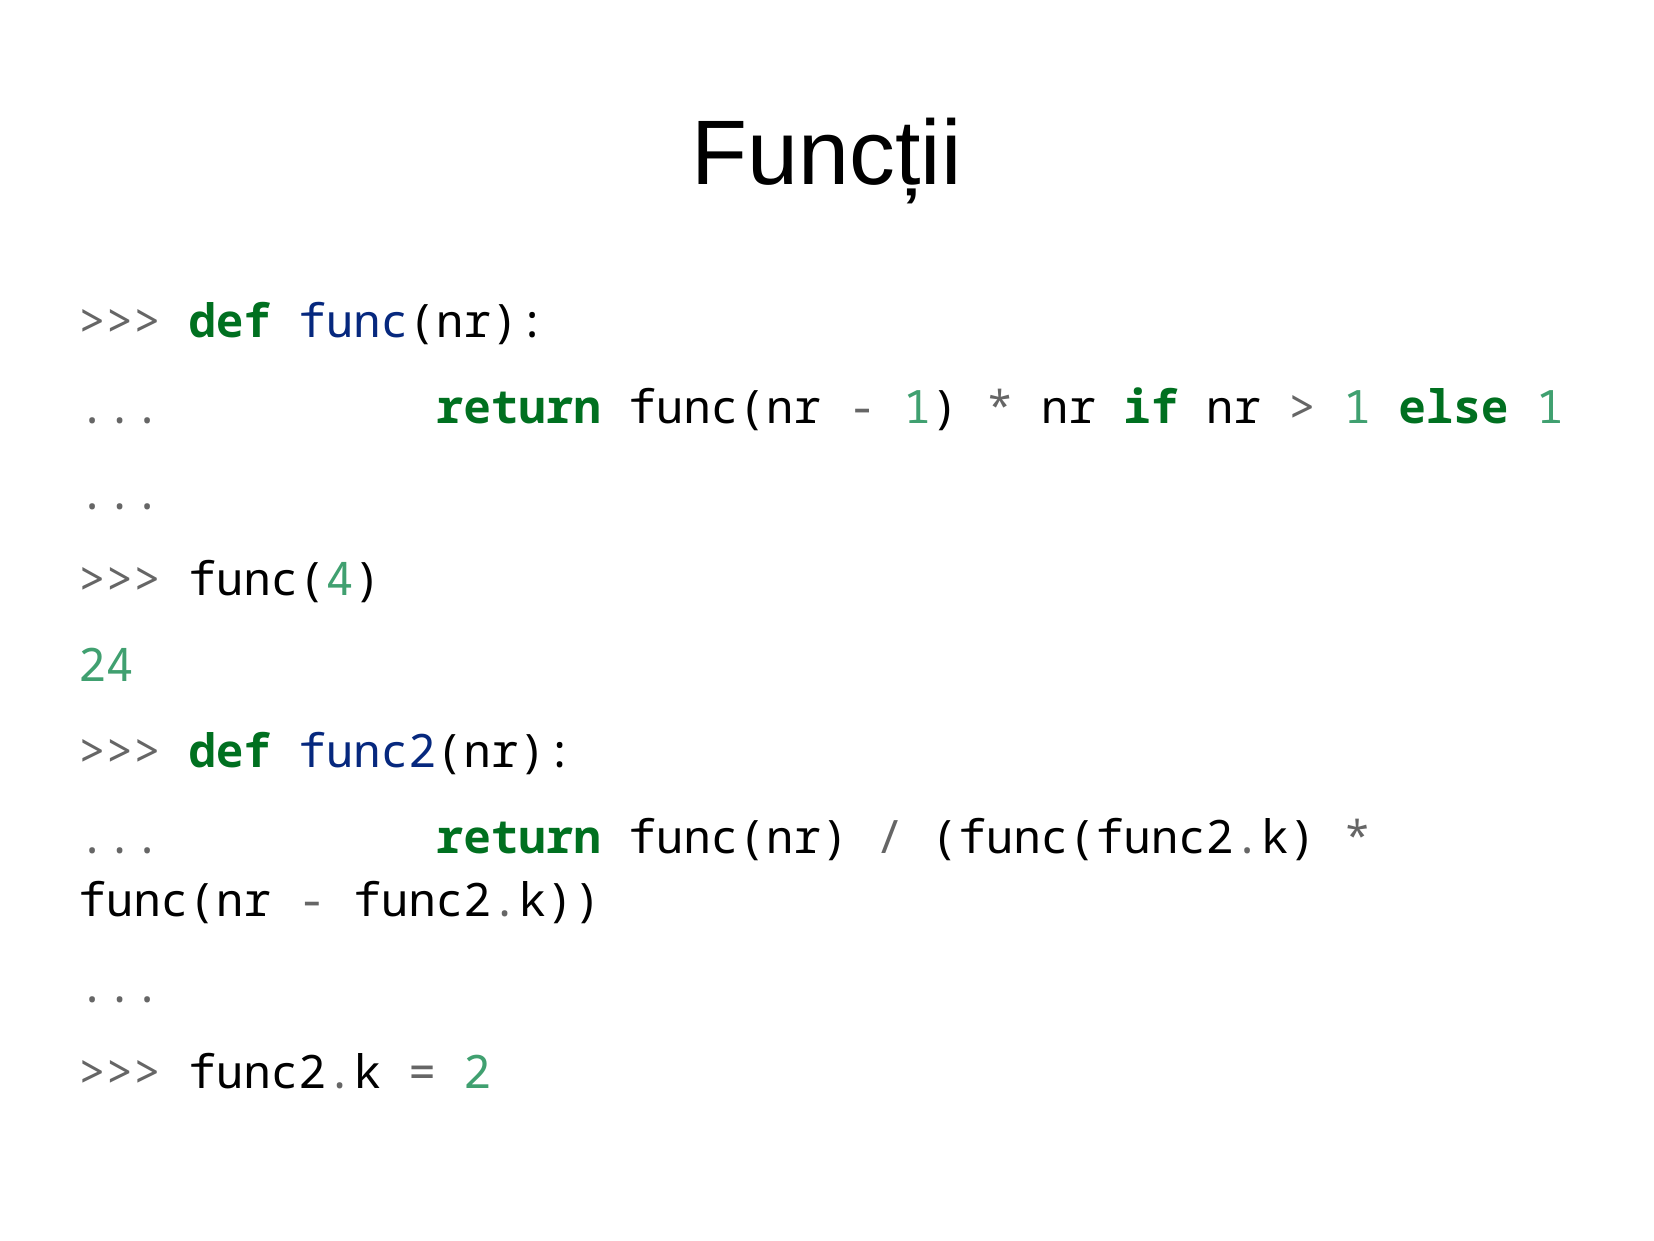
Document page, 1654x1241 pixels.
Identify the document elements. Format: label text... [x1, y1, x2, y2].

title Funcții [82, 49, 1571, 257]
list >>> def func(nr): ... return func(nr - 1) * nr if nr > 1 else 1 ... >>> func(4) 24 >>> def func2(nr): ... return func(nr) / (func(func2.k) * func(nr - func2.k)) ... >>> func2.k = 2 [78, 287, 1567, 1168]
